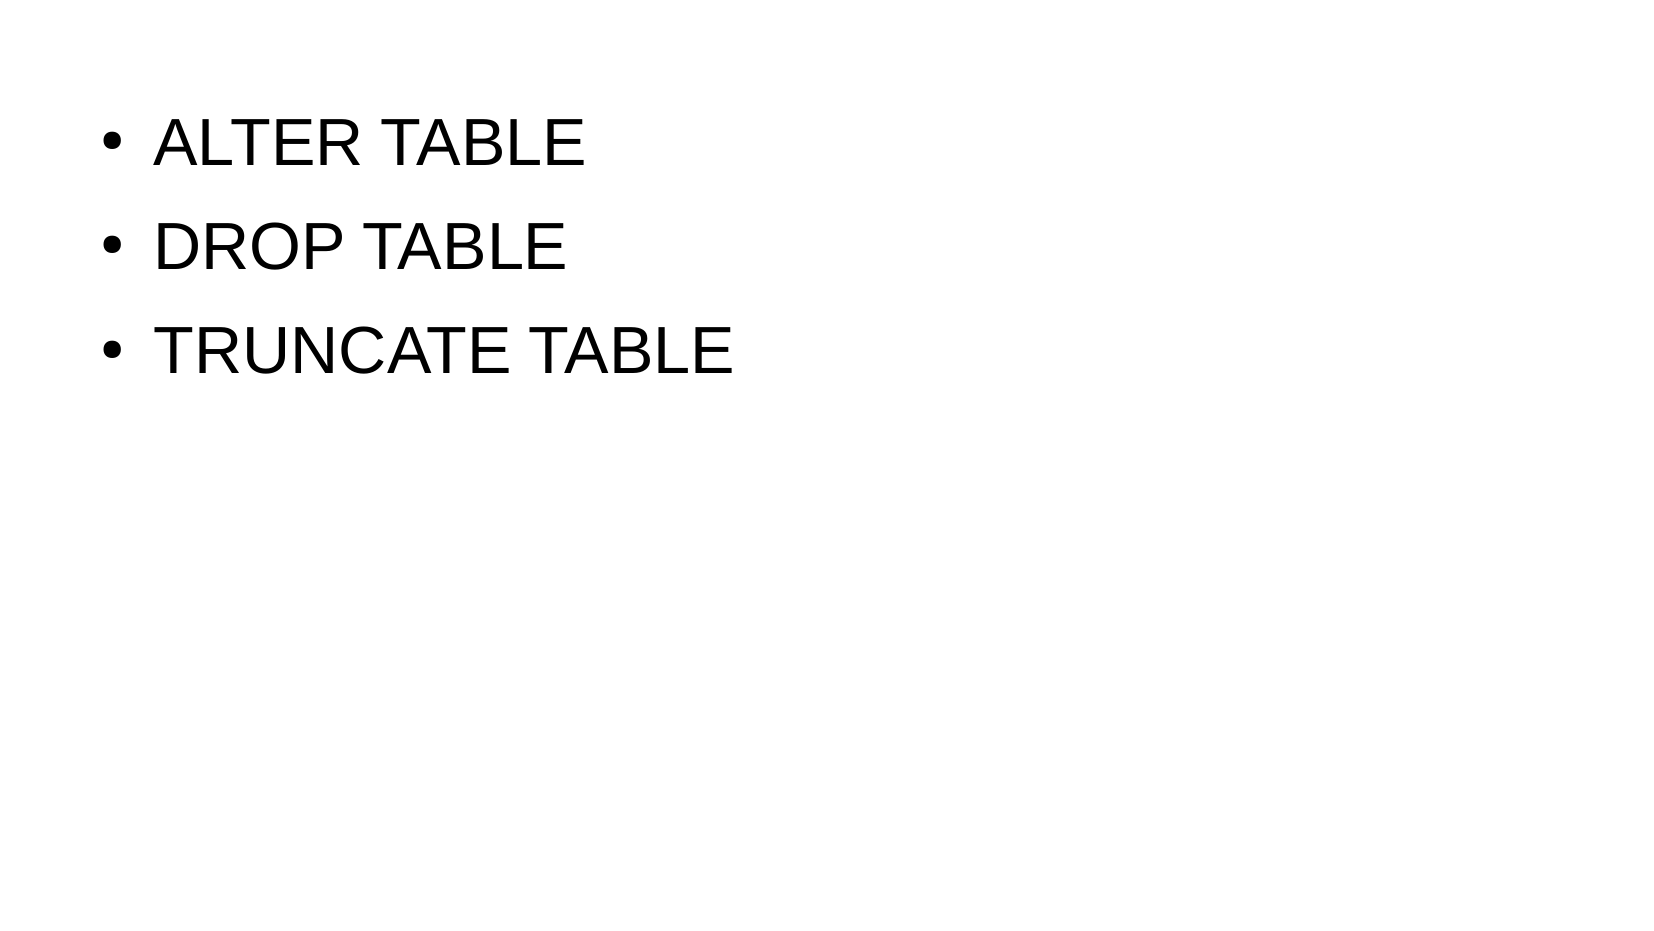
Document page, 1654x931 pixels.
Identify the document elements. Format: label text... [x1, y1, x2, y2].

list ALTER TABLE DROP TABLE TRUNCATE TABLE [82, 105, 1571, 826]
